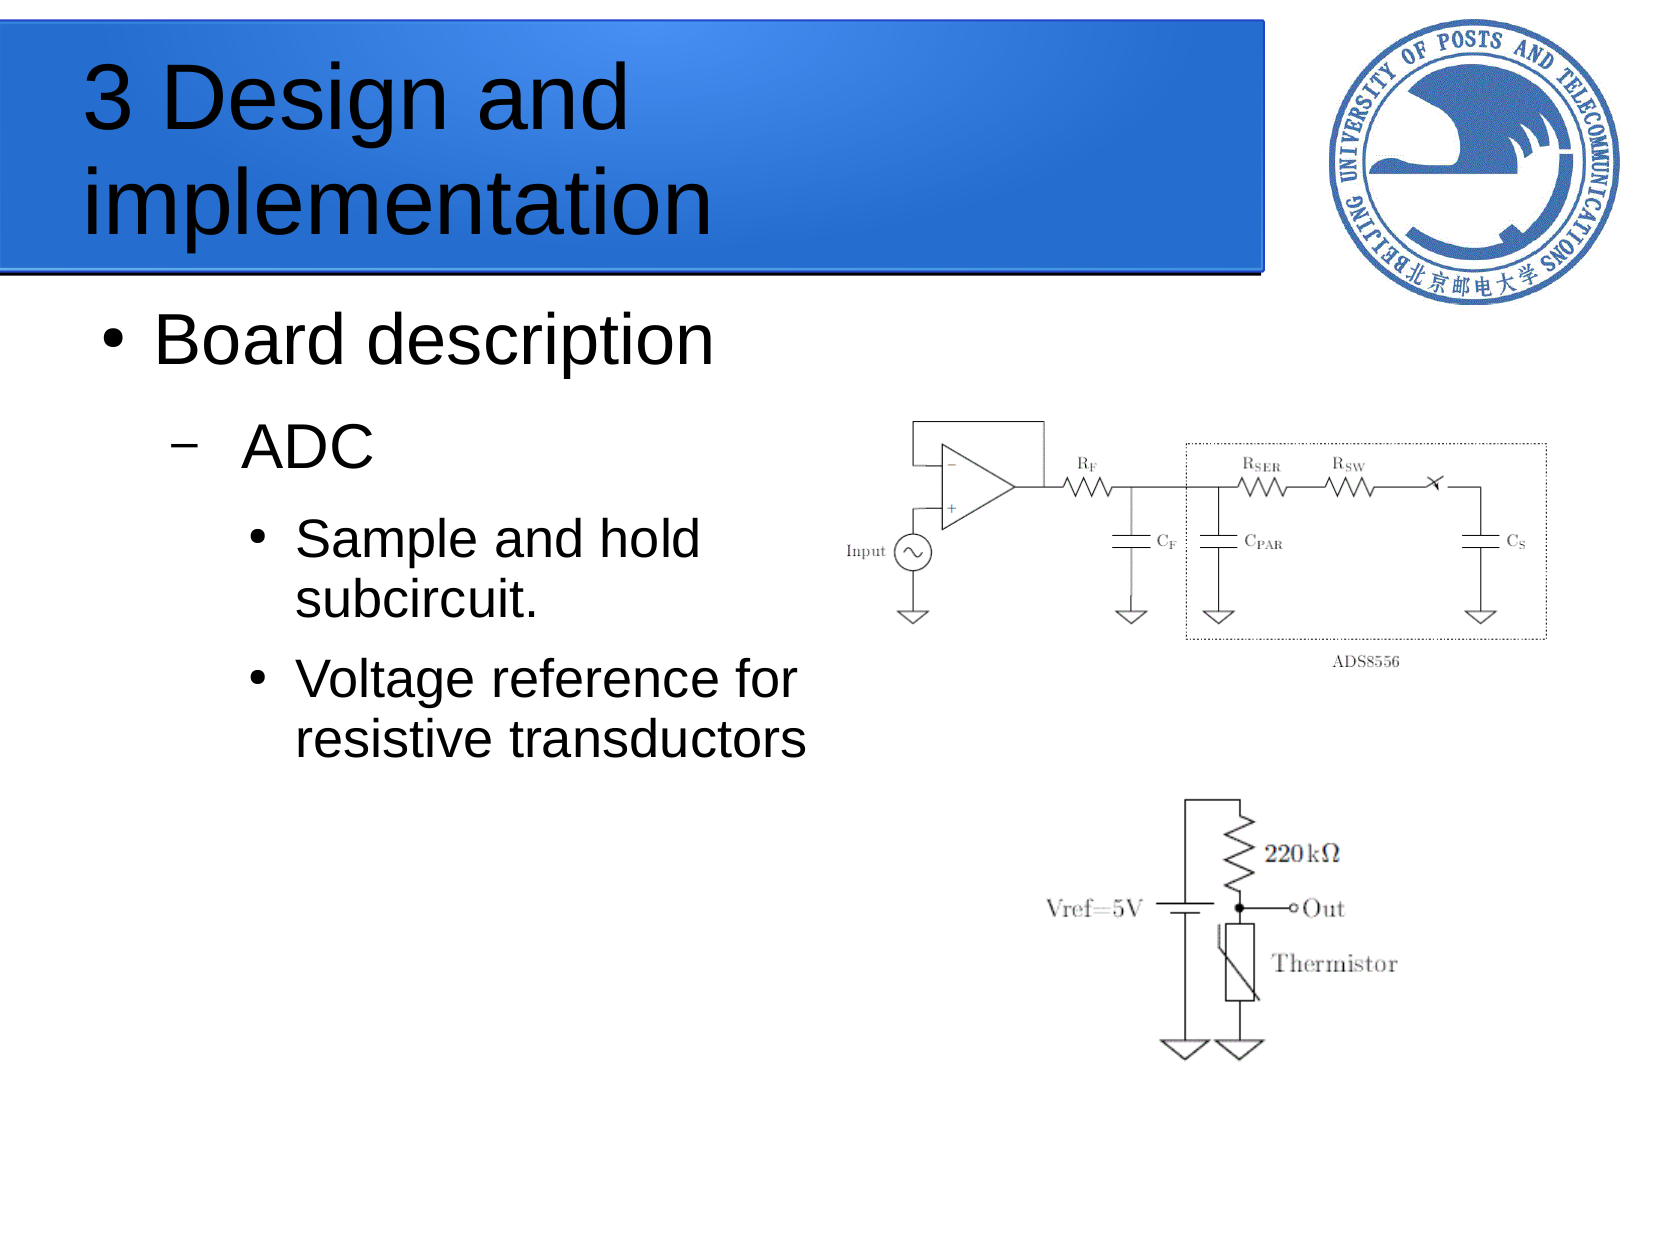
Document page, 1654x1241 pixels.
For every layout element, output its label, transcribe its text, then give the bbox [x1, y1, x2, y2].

list Board description ADC Sample and hold subcircuit. Voltage reference for resistive transductors [82, 299, 809, 1019]
picture [840, 411, 1567, 676]
picture [1031, 779, 1426, 1096]
picture [1318, 15, 1635, 315]
title 3 Design and implementation [82, 45, 1235, 254]
